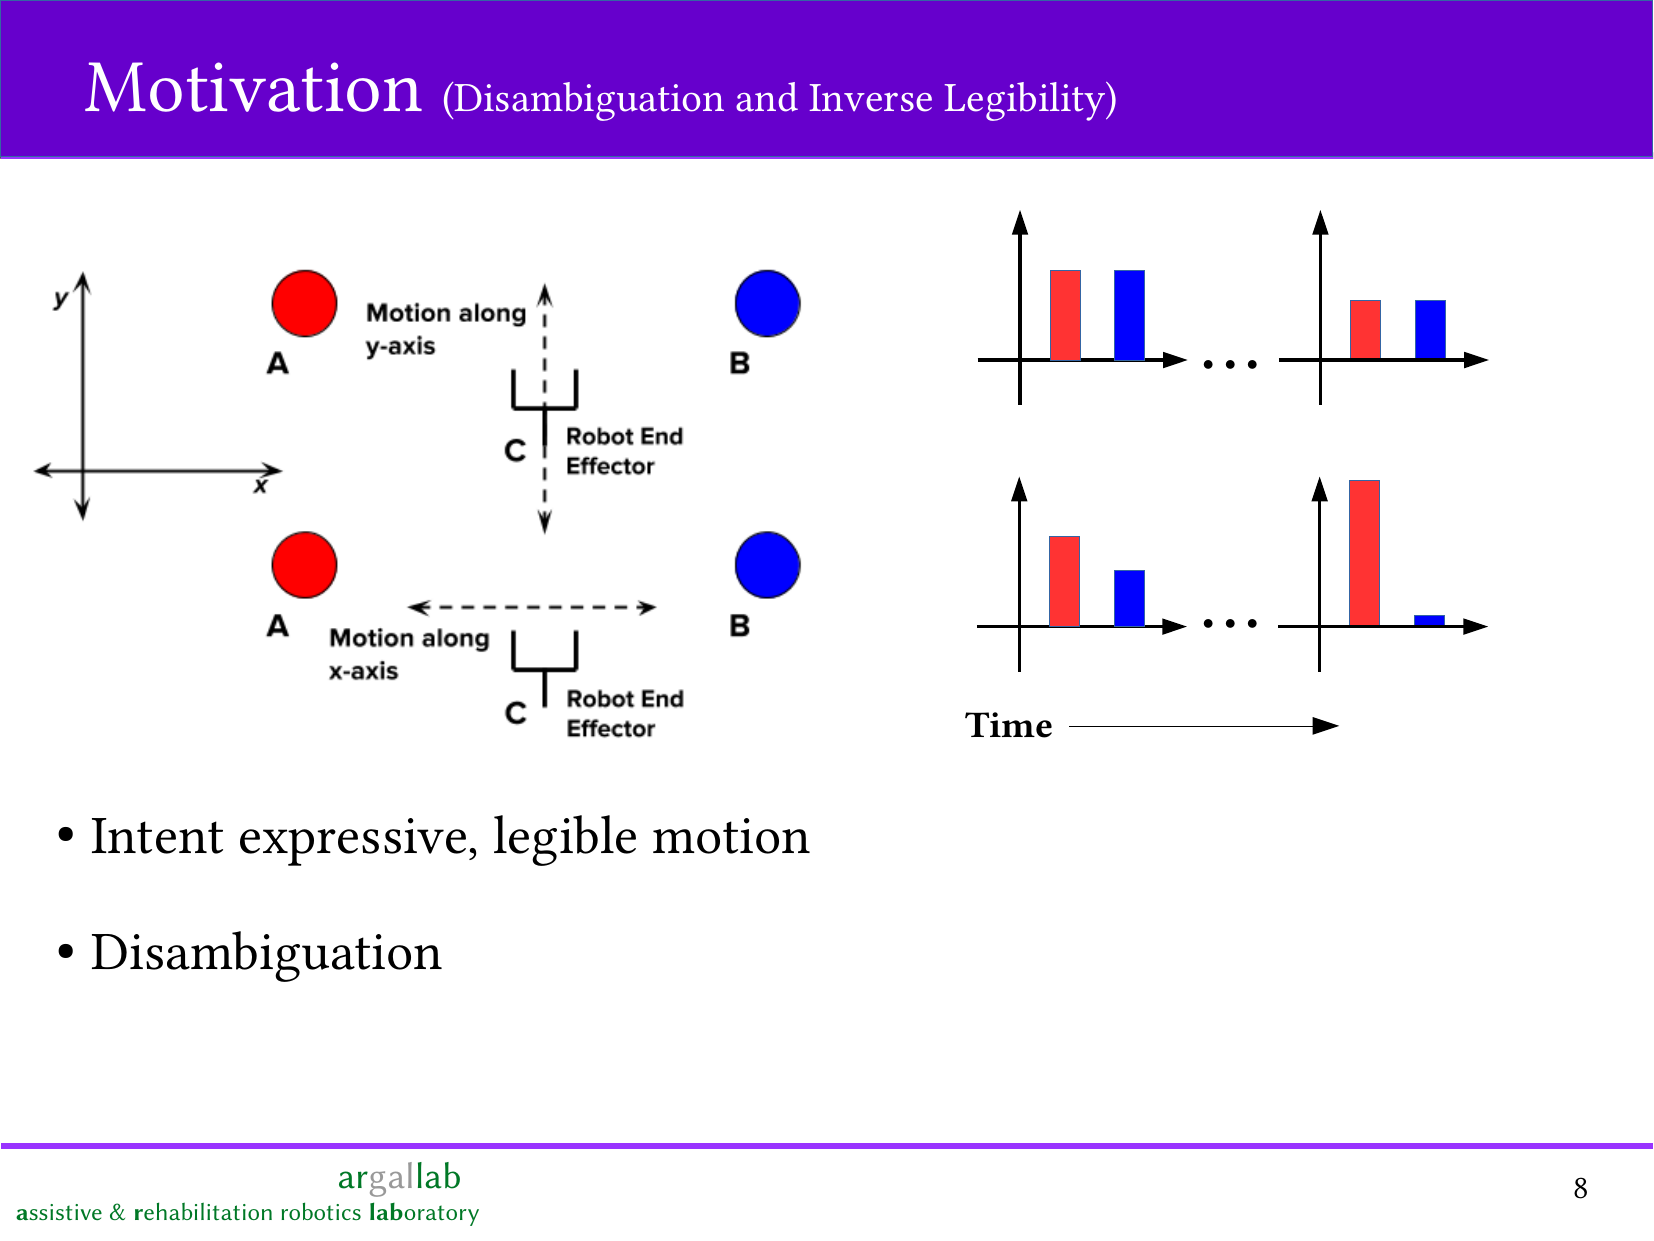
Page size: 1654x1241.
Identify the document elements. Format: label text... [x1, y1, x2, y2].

text_box ... [1185, 546, 1277, 656]
text_box [1414, 615, 1445, 625]
text_box [1114, 270, 1145, 361]
text_box [1050, 270, 1081, 361]
text_box Time [950, 696, 1079, 755]
text_box ... [1185, 286, 1277, 397]
text_box [1114, 570, 1145, 627]
text_box Motivation (Disambiguation and Inverse Legibility) [69, 36, 1621, 138]
picture [12, 217, 906, 771]
text_box [1049, 536, 1080, 627]
text_box [1349, 480, 1380, 625]
text_box [1350, 300, 1381, 358]
text_box [1415, 300, 1446, 358]
text_box Intent expressive, legible motion Disambiguation [41, 797, 1347, 1241]
